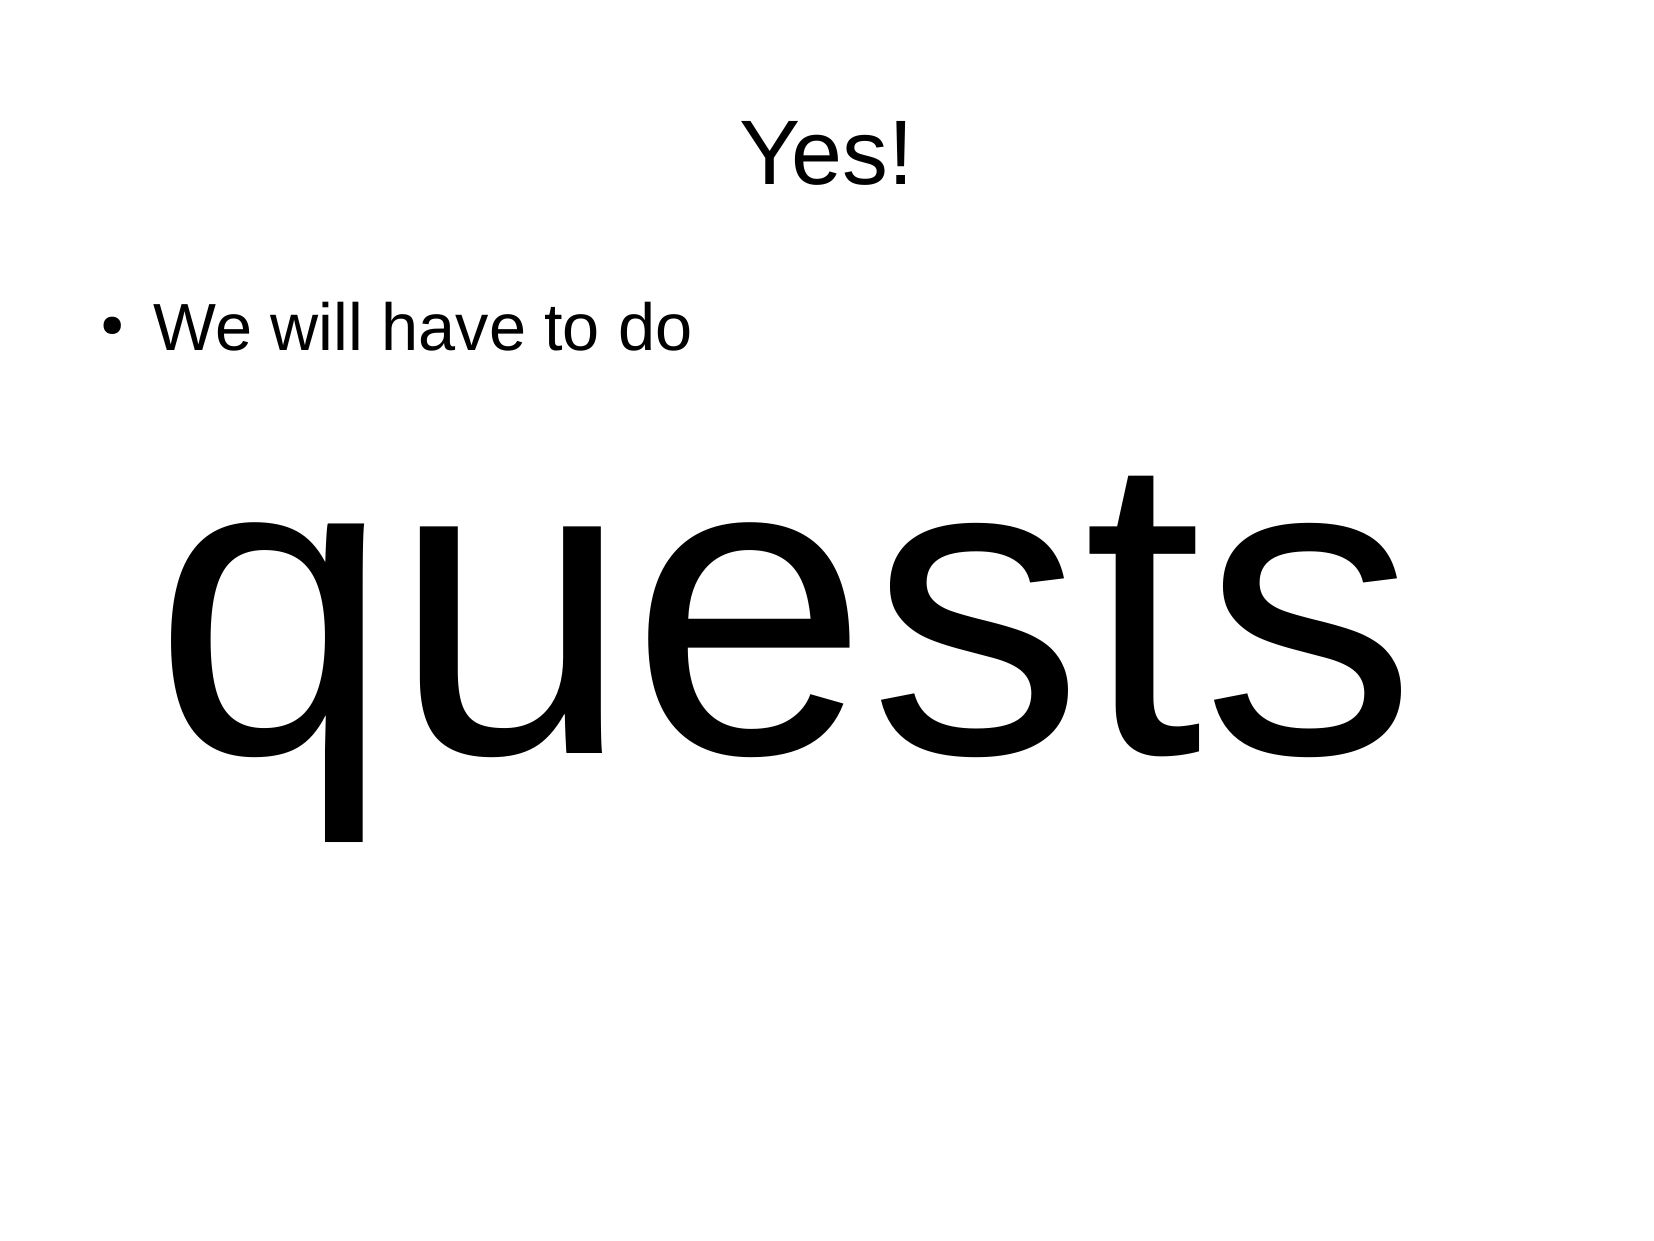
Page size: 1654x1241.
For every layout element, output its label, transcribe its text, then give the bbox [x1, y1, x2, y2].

title Yes! [82, 49, 1571, 257]
list We will have to do quests [82, 290, 1571, 1081]
